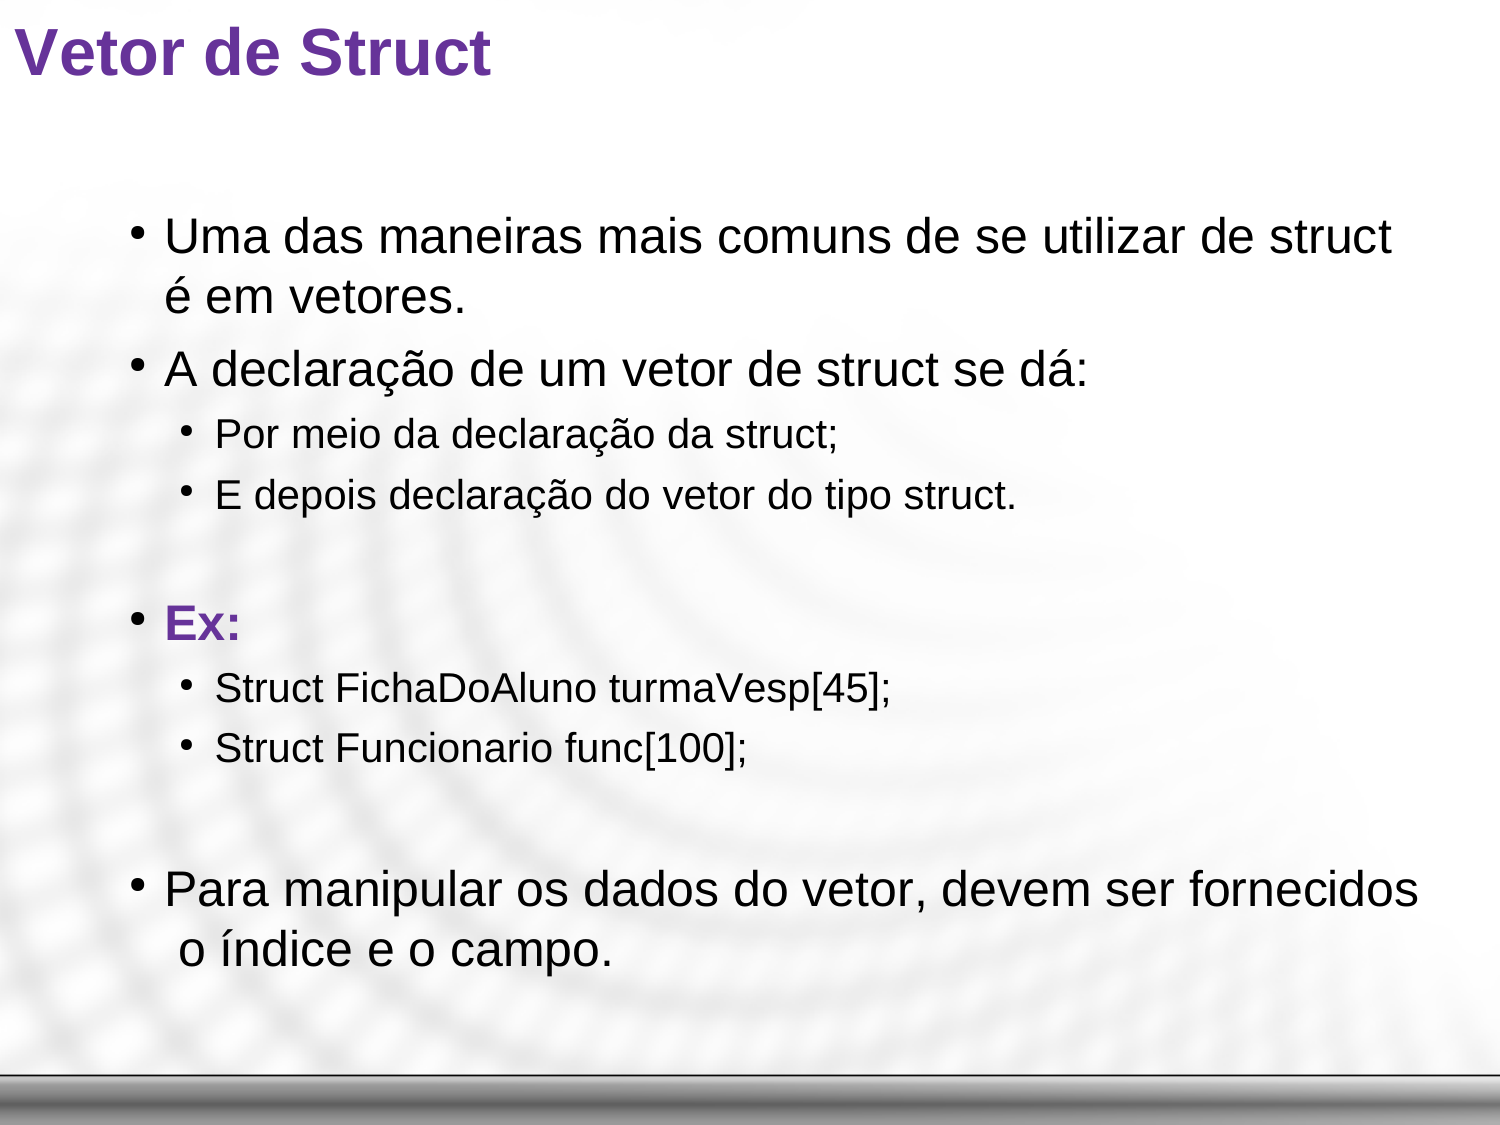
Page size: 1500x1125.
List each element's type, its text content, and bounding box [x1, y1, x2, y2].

picture [0, 0, 1500, 1125]
list Uma das maneiras mais comuns de se utilizar de struct é em vetores. A declaração de um vetor de struct se dá: Por meio da declaração da struct; E depois declaração do vetor do tipo struct. Ex: Struct FichaDoAluno turmaVesp[45]; Struct Funcionario func[100]; Para manipular os dados do vetor, devem ser fornecidos o índice e o campo. [58, 196, 1442, 1036]
title Vetor de Struct [0, 1, 1353, 97]
